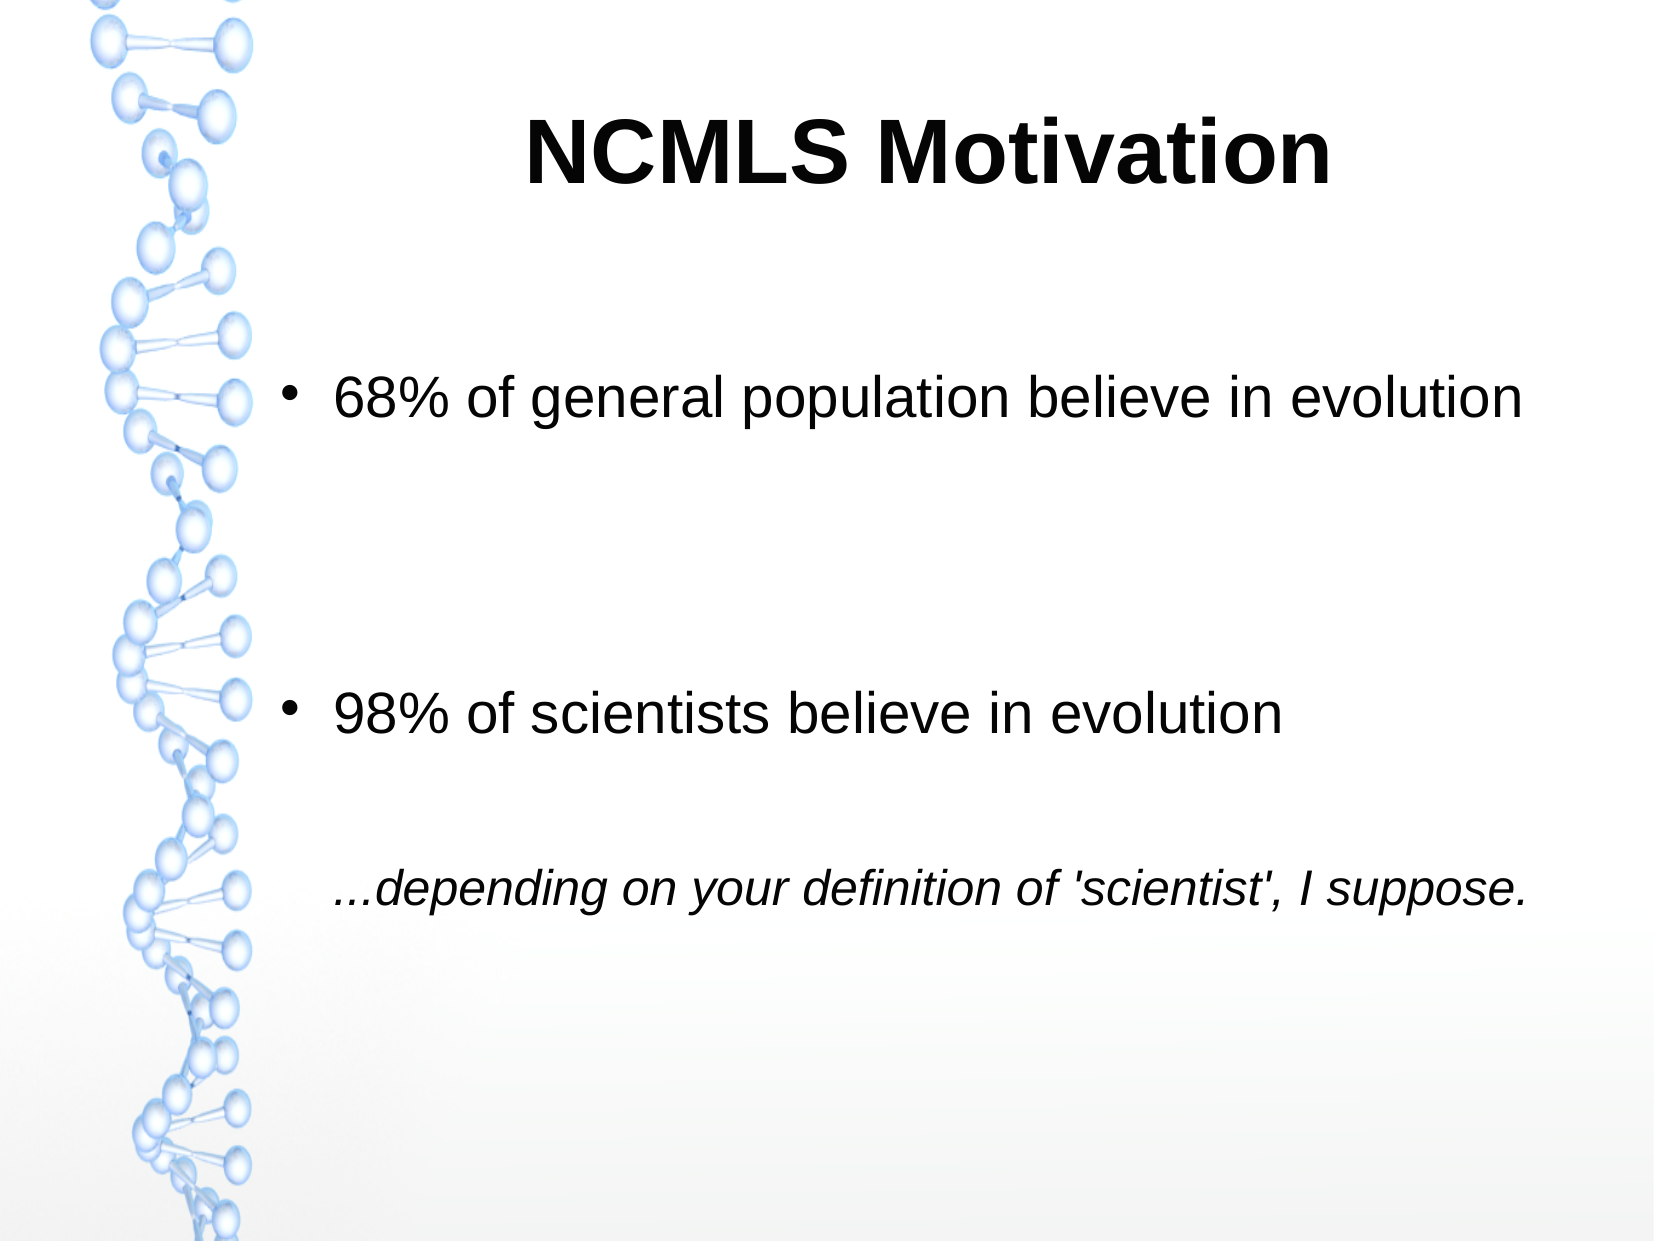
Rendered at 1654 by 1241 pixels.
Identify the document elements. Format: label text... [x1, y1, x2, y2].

list 68% of general population believe in evolution 98% of scientists believe in evolution ...depending on your definition of 'scientist', I suppose. [262, 262, 1576, 1163]
picture [0, 0, 1654, 1241]
title NCMLS Motivation [265, 47, 1595, 252]
